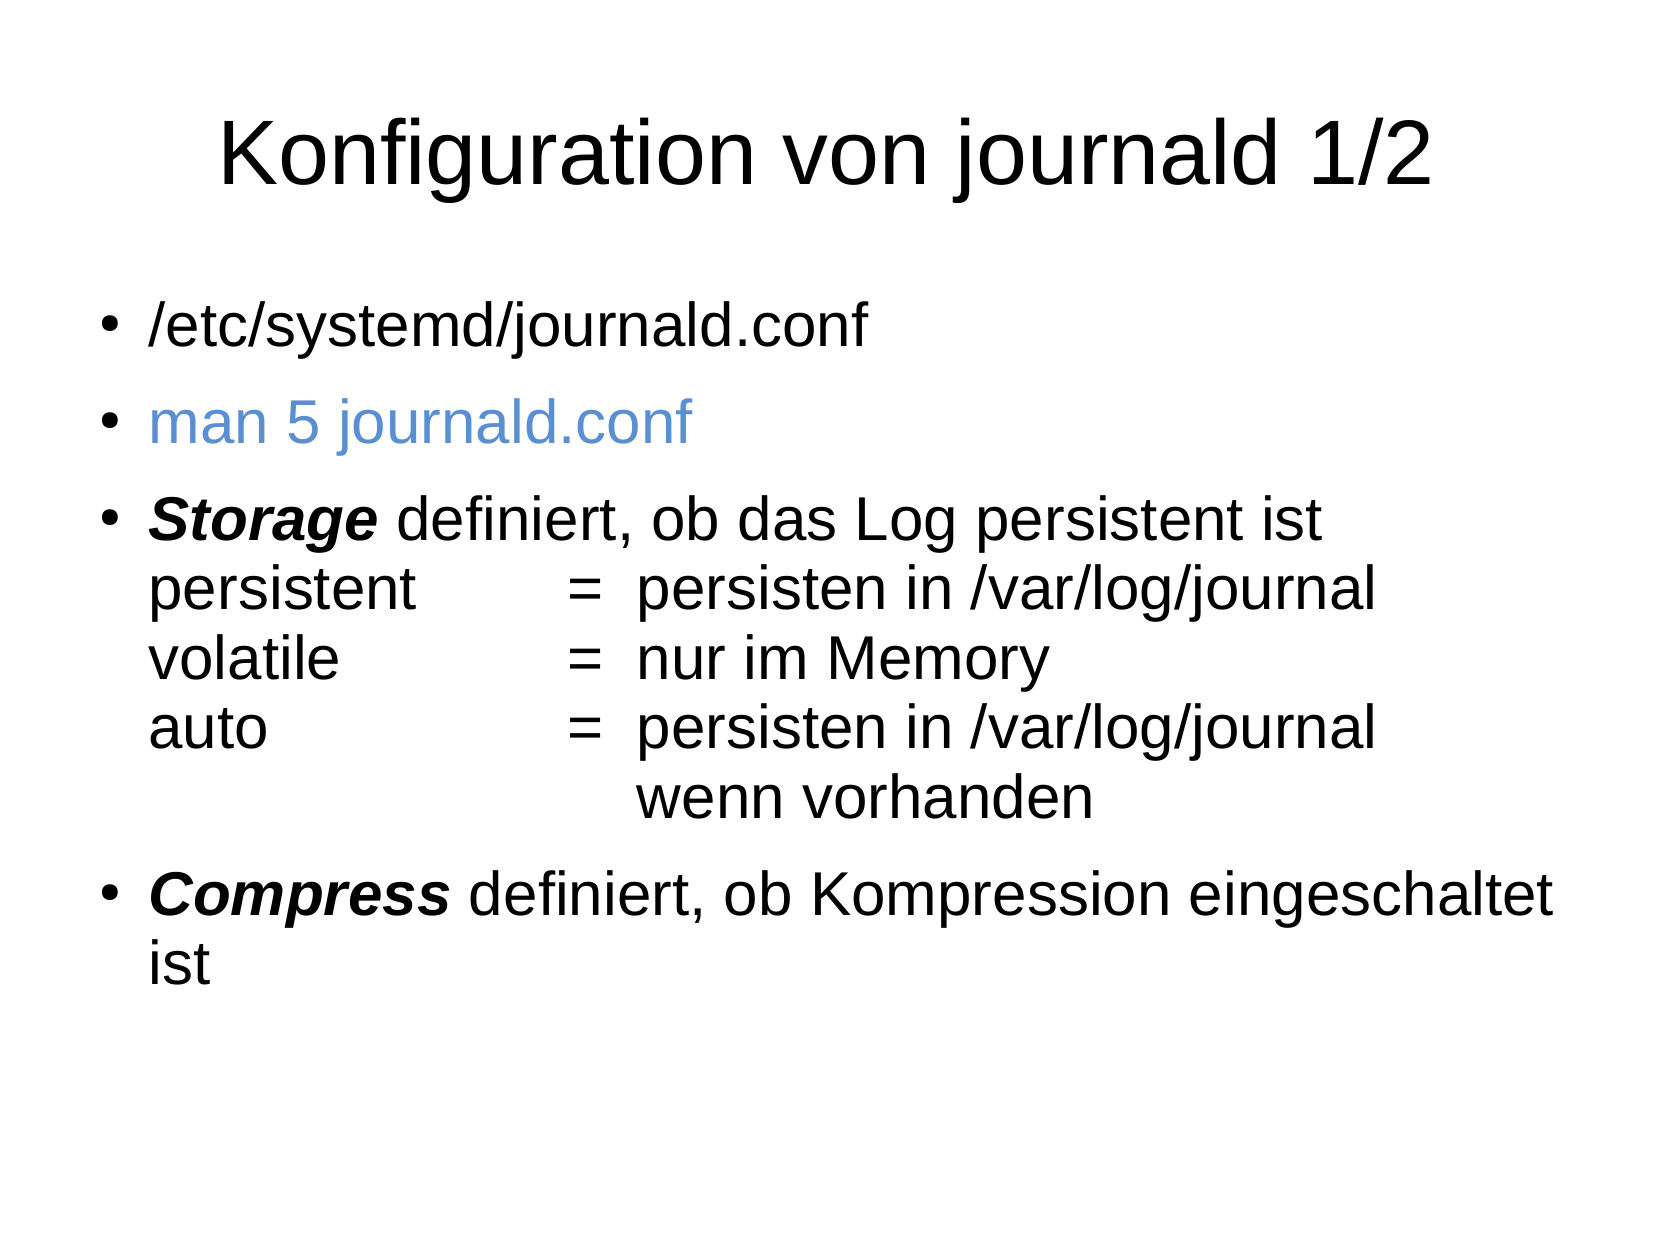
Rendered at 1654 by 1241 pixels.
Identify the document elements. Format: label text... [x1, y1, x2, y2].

list /etc/systemd/journald.conf man 5 journald.conf Storage definiert, ob das Log persistent ist persistent = persisten in /var/log/journal volatile = nur im Memory auto = persisten in /var/log/journal wenn vorhanden Compress definiert, ob Kompression eingeschaltet ist [82, 290, 1571, 1010]
title Konfiguration von journald 1/2 [82, 49, 1571, 257]
